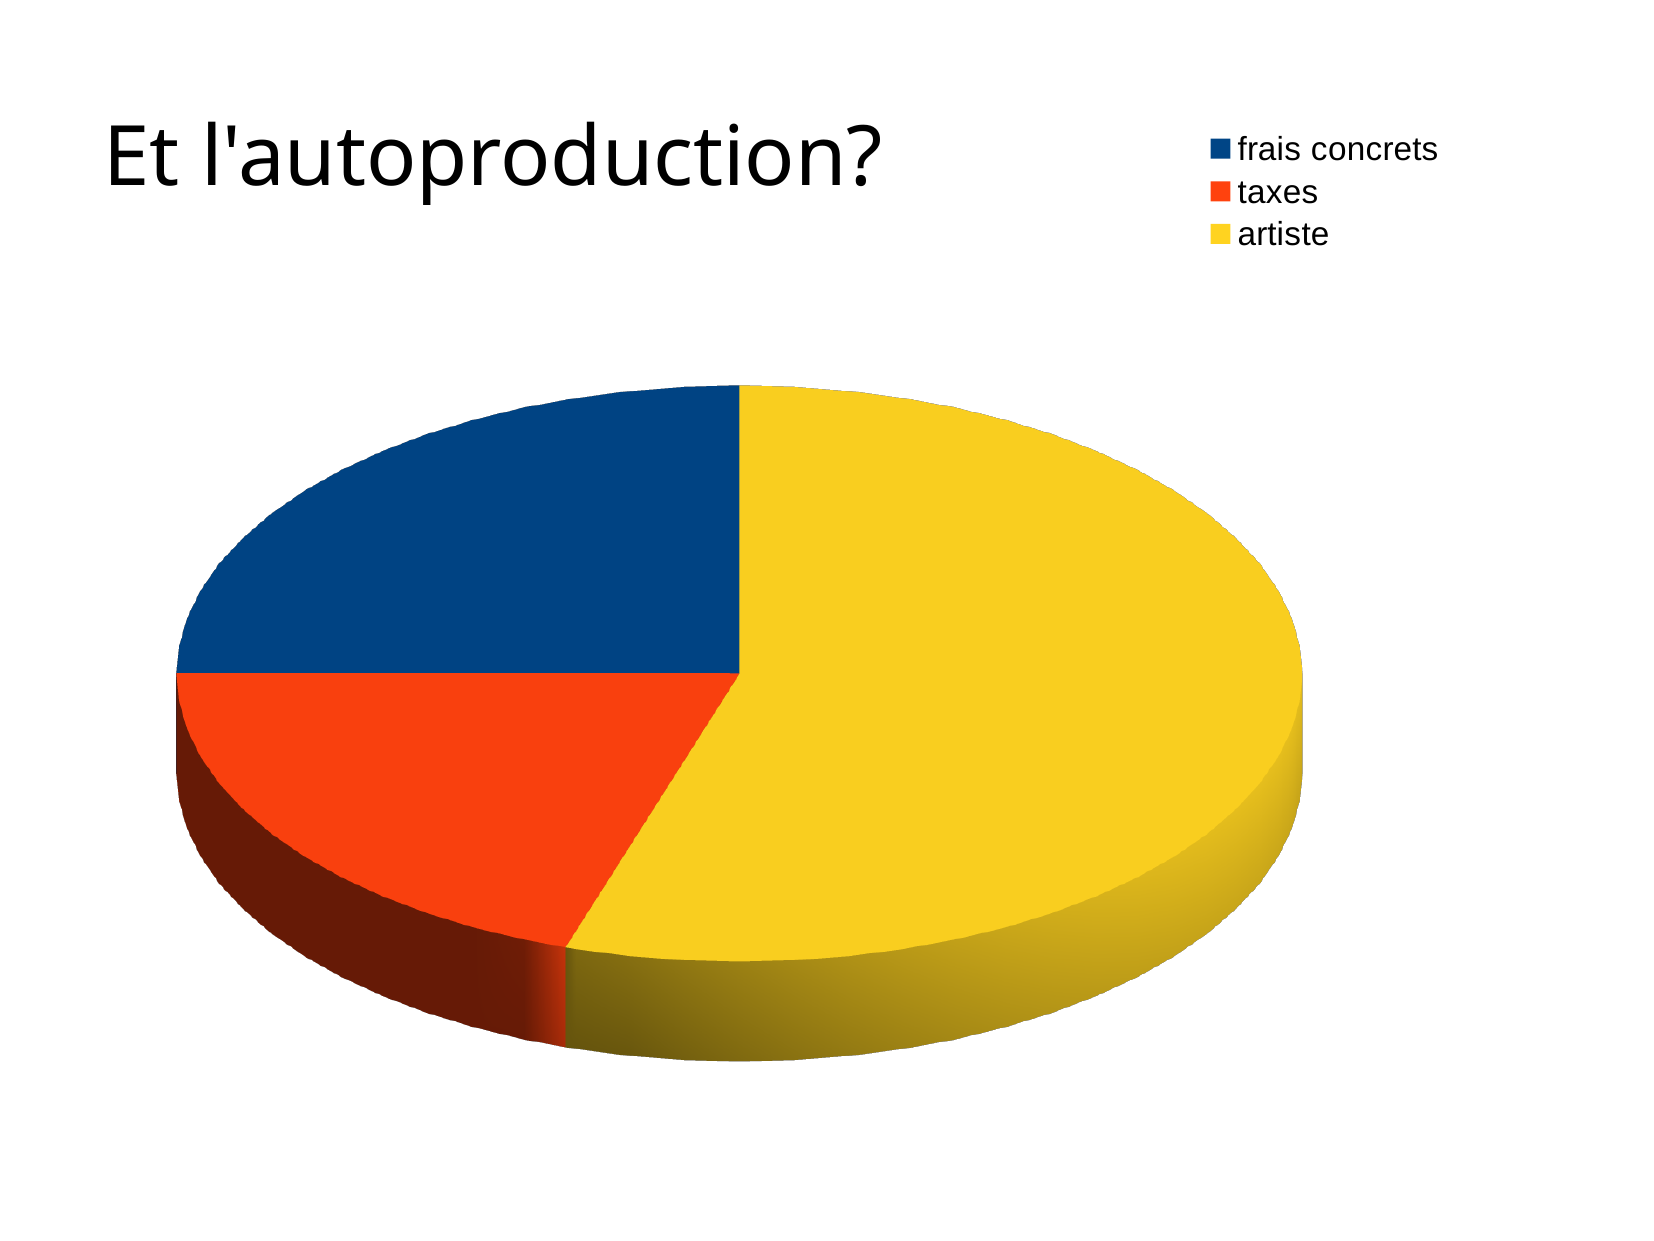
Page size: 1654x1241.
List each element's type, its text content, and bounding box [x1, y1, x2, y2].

chart [147, 59, 1595, 1241]
text_box Et l'autoproduction? [88, 88, 147, 207]
